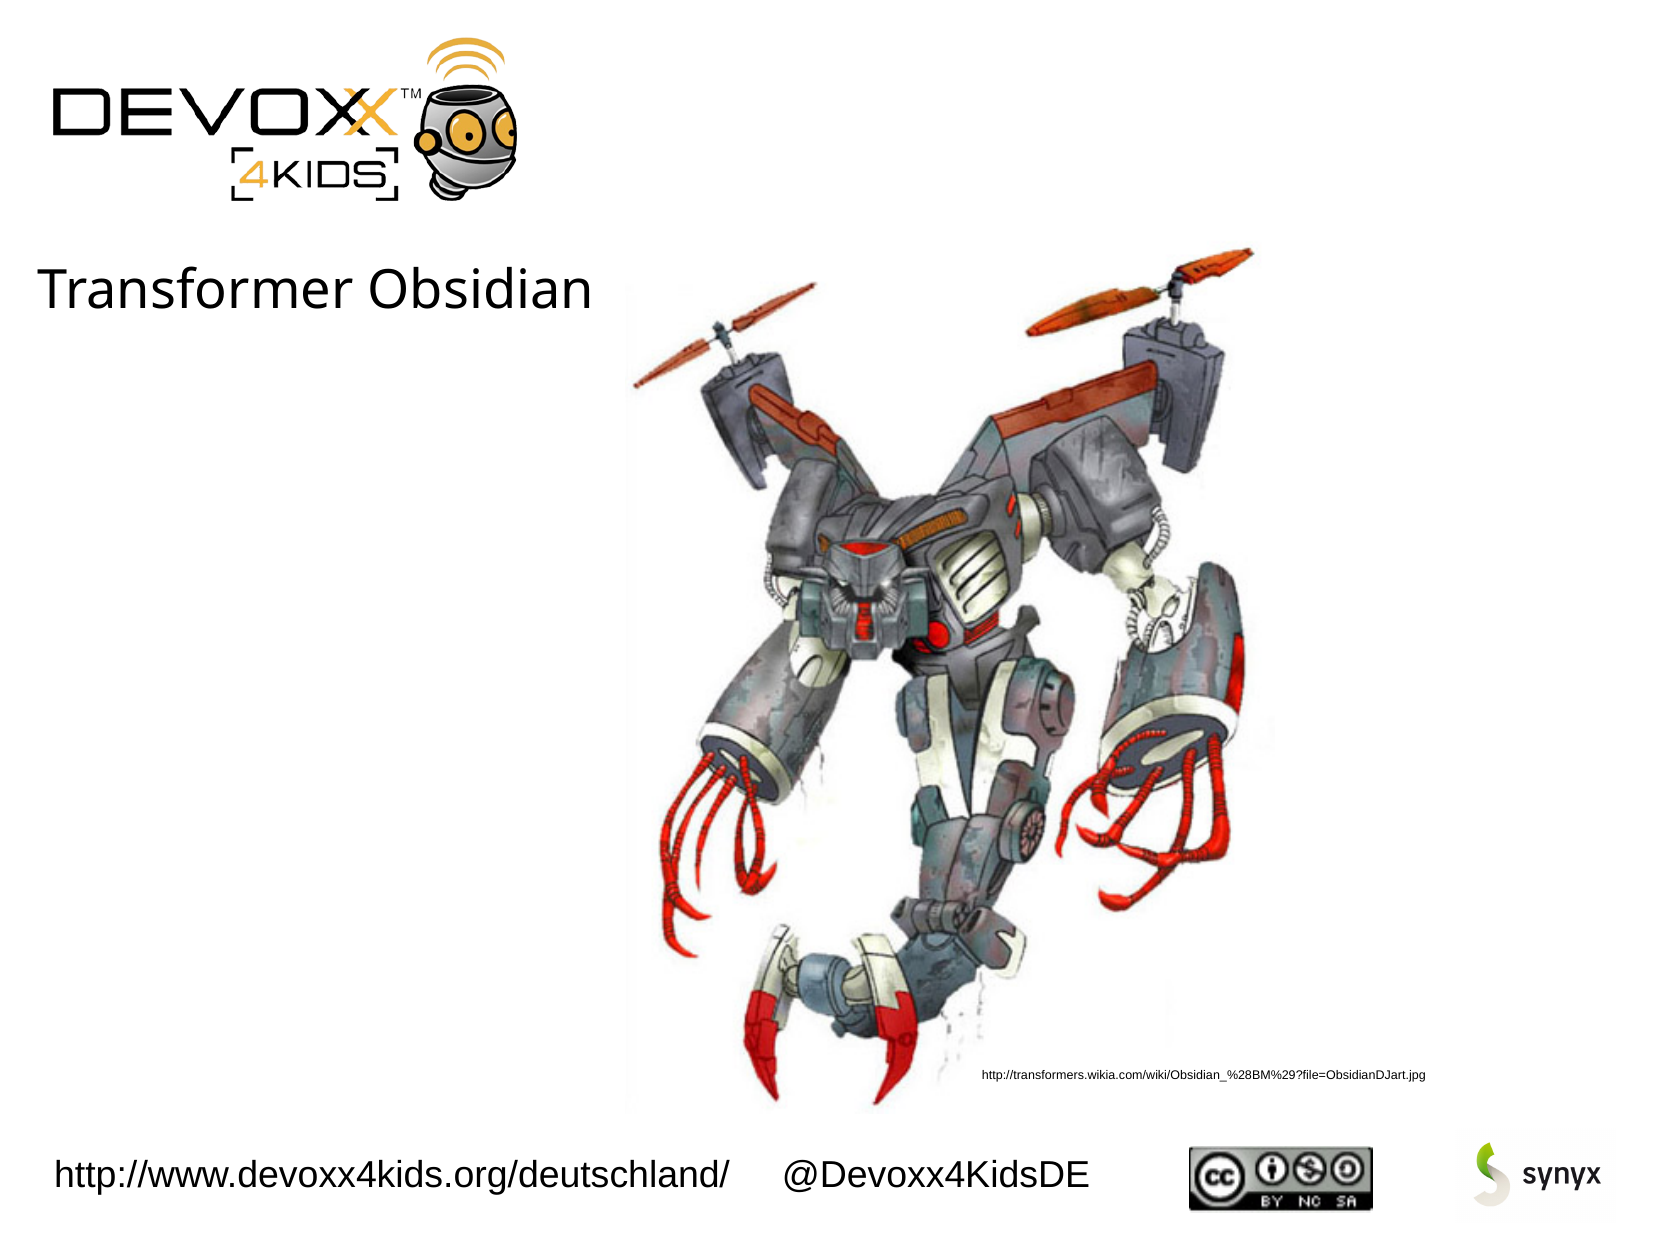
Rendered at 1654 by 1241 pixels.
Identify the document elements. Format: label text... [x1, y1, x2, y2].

picture [625, 228, 1275, 1114]
text_box http://transformers.wikia.com/wiki/Obsidian_%28BM%29?file=ObsidianDJart.jpg [967, 1061, 1445, 1091]
picture [53, 37, 517, 201]
text_box Transformer Obsidian [22, 242, 625, 322]
picture [1455, 1128, 1616, 1223]
picture [1189, 1146, 1373, 1213]
